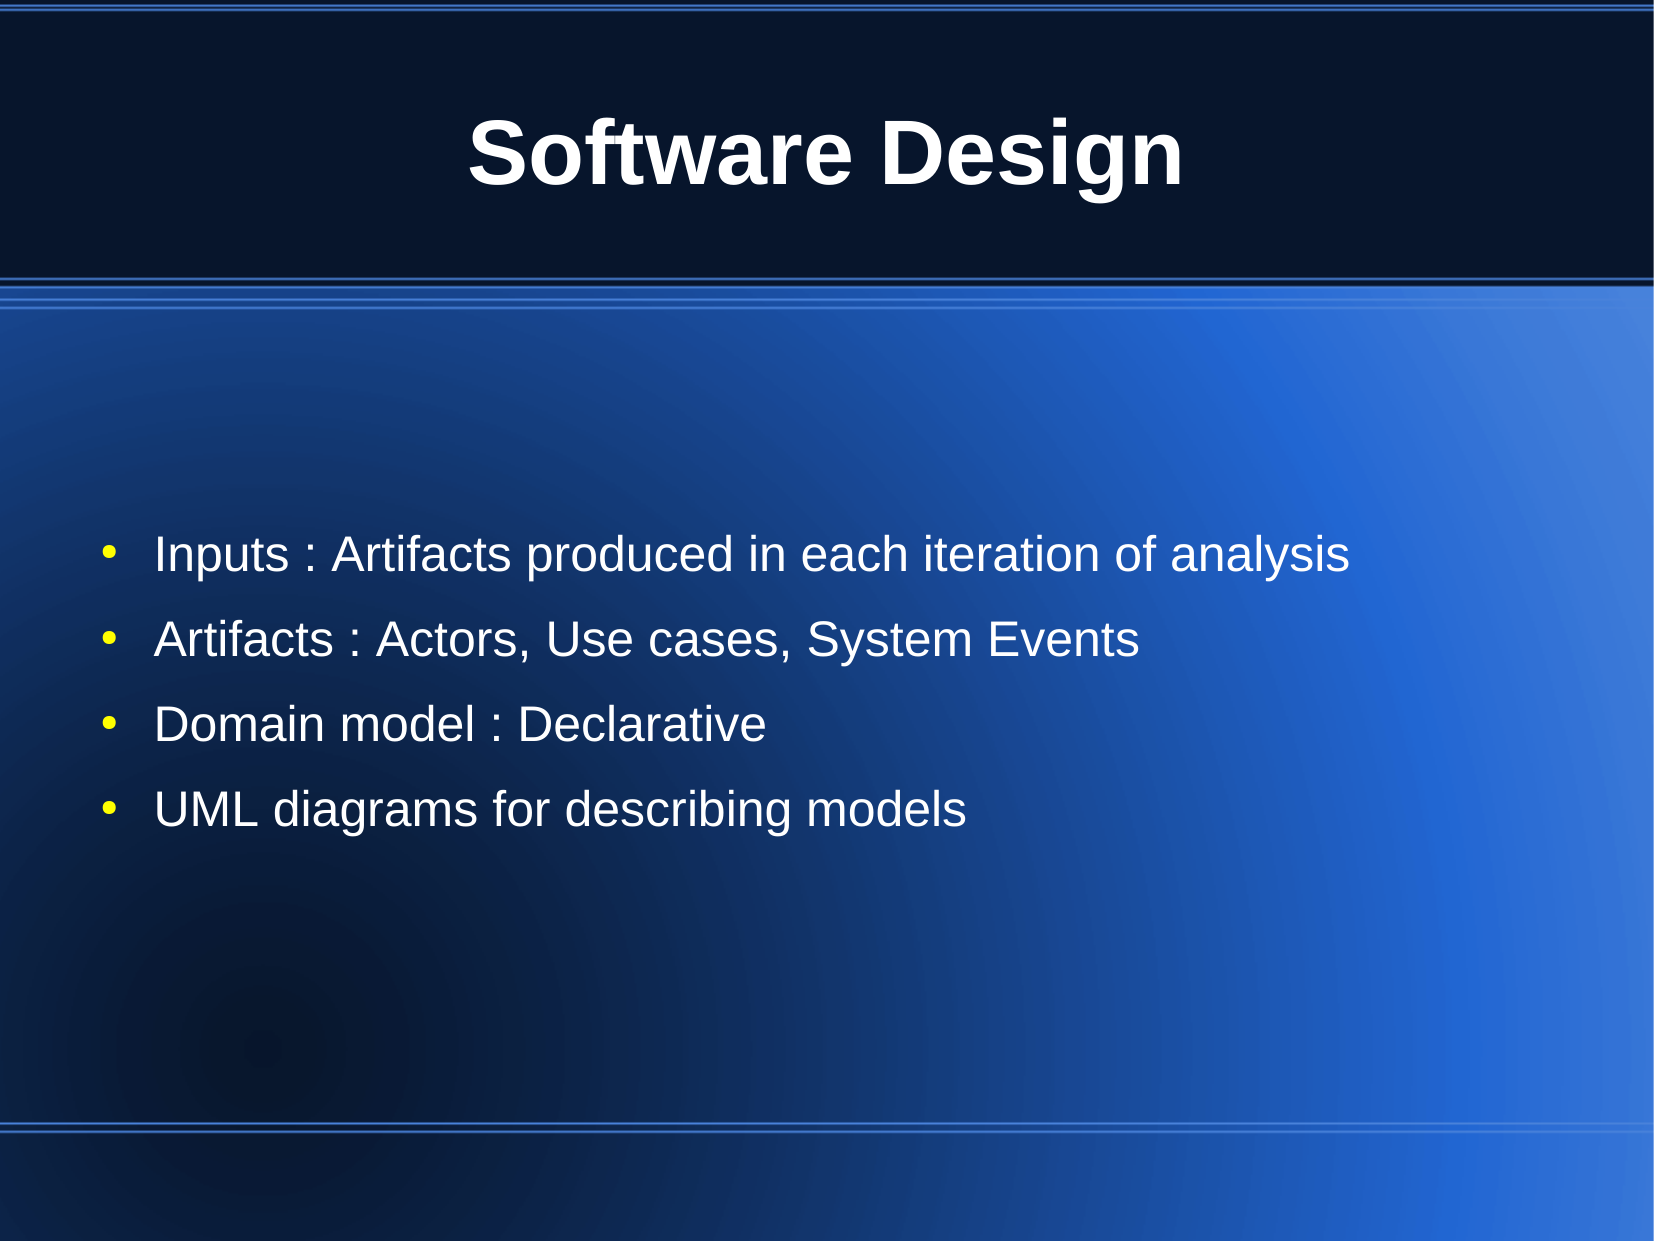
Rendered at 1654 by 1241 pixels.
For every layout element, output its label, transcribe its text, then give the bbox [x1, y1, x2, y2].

picture [0, 0, 1654, 1241]
title Software Design [82, 49, 1571, 257]
list Inputs : Artifacts produced in each iteration of analysis Artifacts : Actors, Use cases, System Events Domain model : Declarative UML diagrams for describing models [82, 355, 1571, 1058]
